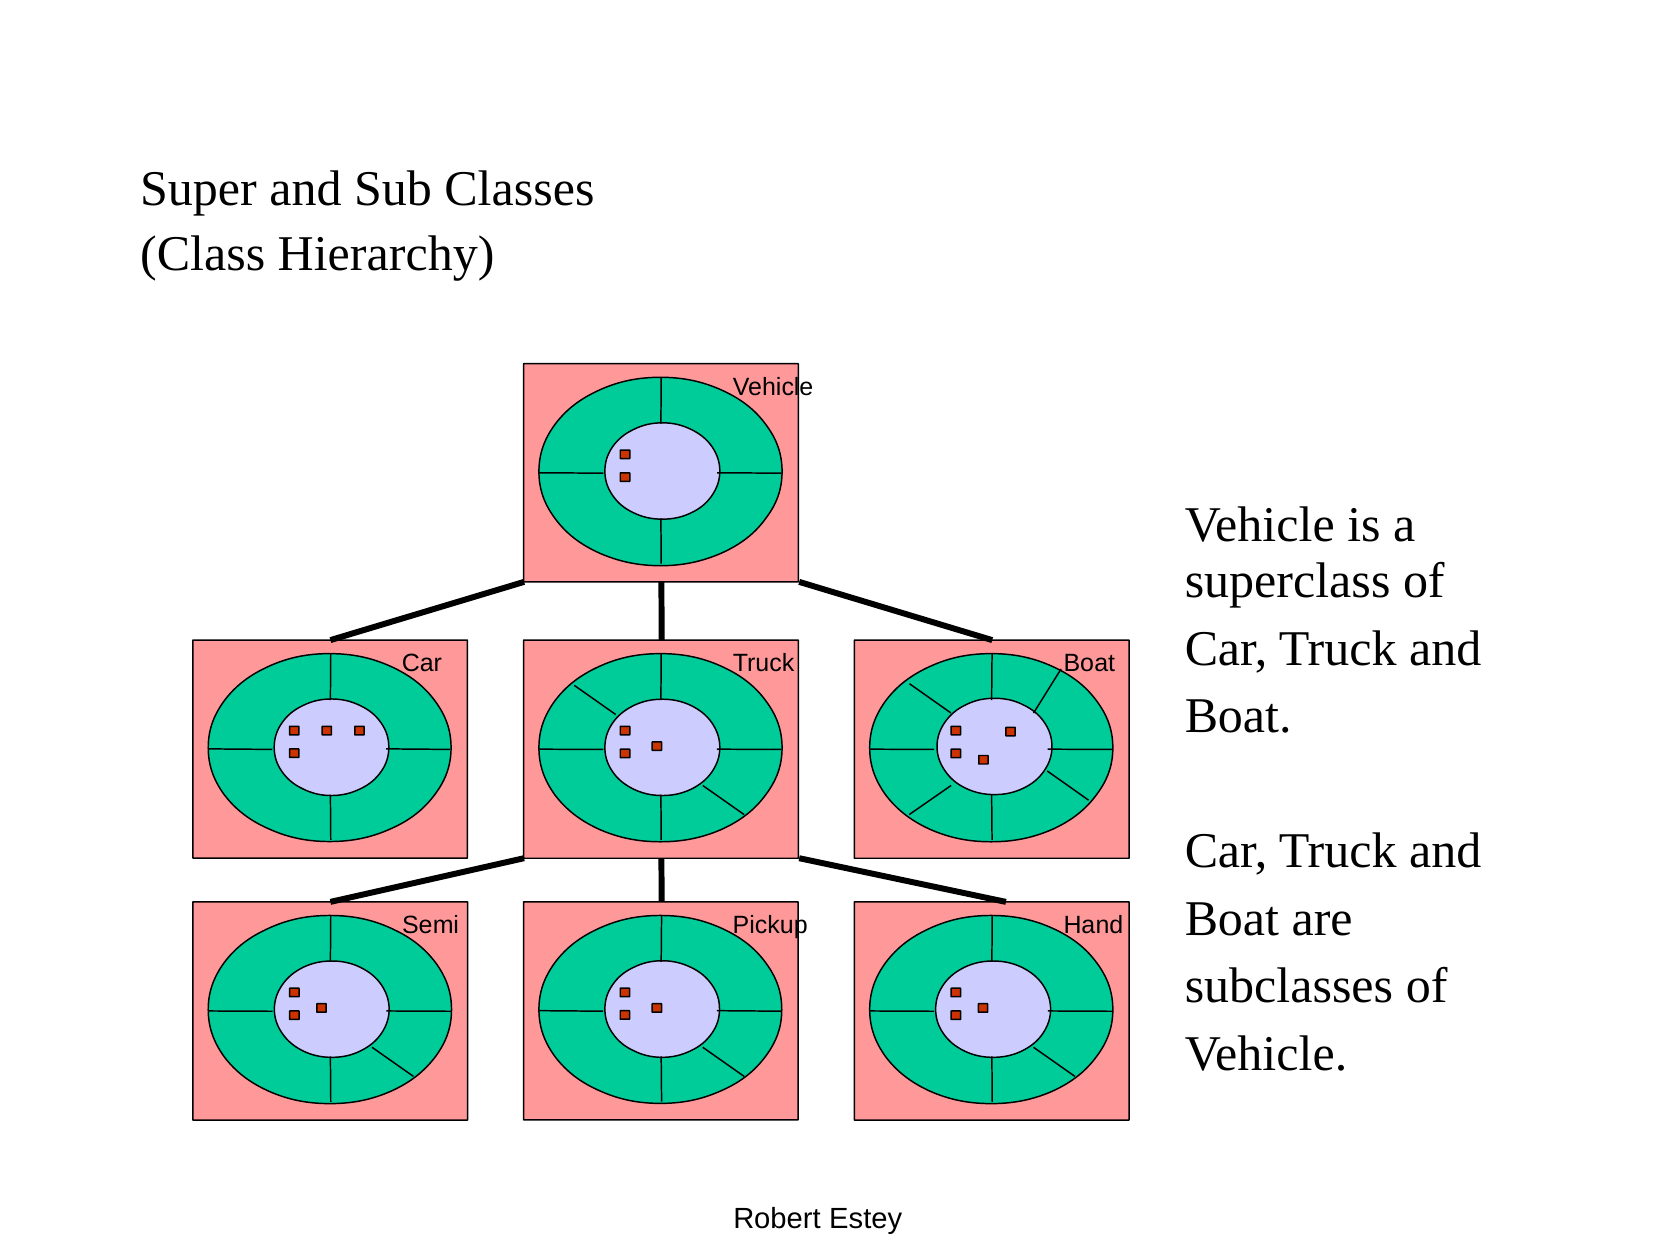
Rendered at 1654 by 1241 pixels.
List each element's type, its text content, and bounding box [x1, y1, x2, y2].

text_box [0, 0, 1654, 1241]
text_box superclass of [1184, 553, 1472, 618]
text_box Car, Truck and [1184, 621, 1532, 686]
text_box Hand [1063, 910, 1130, 944]
text_box Vehicle [732, 372, 824, 406]
text_box Vehicle is a [1184, 496, 1460, 553]
text_box Semi [402, 910, 466, 944]
text_box Boat are [1184, 890, 1385, 956]
text_box Truck [732, 649, 802, 682]
text_box Super and Sub Classes [140, 161, 642, 226]
text_box Car [401, 649, 447, 682]
text_box Boat [1063, 649, 1121, 682]
text_box Car, Truck and [1184, 823, 1532, 888]
text_box subclasses of [1184, 958, 1489, 1023]
text_box Pickup [732, 910, 816, 944]
text_box Boat. [1184, 688, 1303, 753]
text_box Robert Estey [733, 1201, 921, 1240]
text_box (Class Hierarchy) [140, 225, 532, 291]
text_box Vehicle. [1184, 1025, 1371, 1091]
